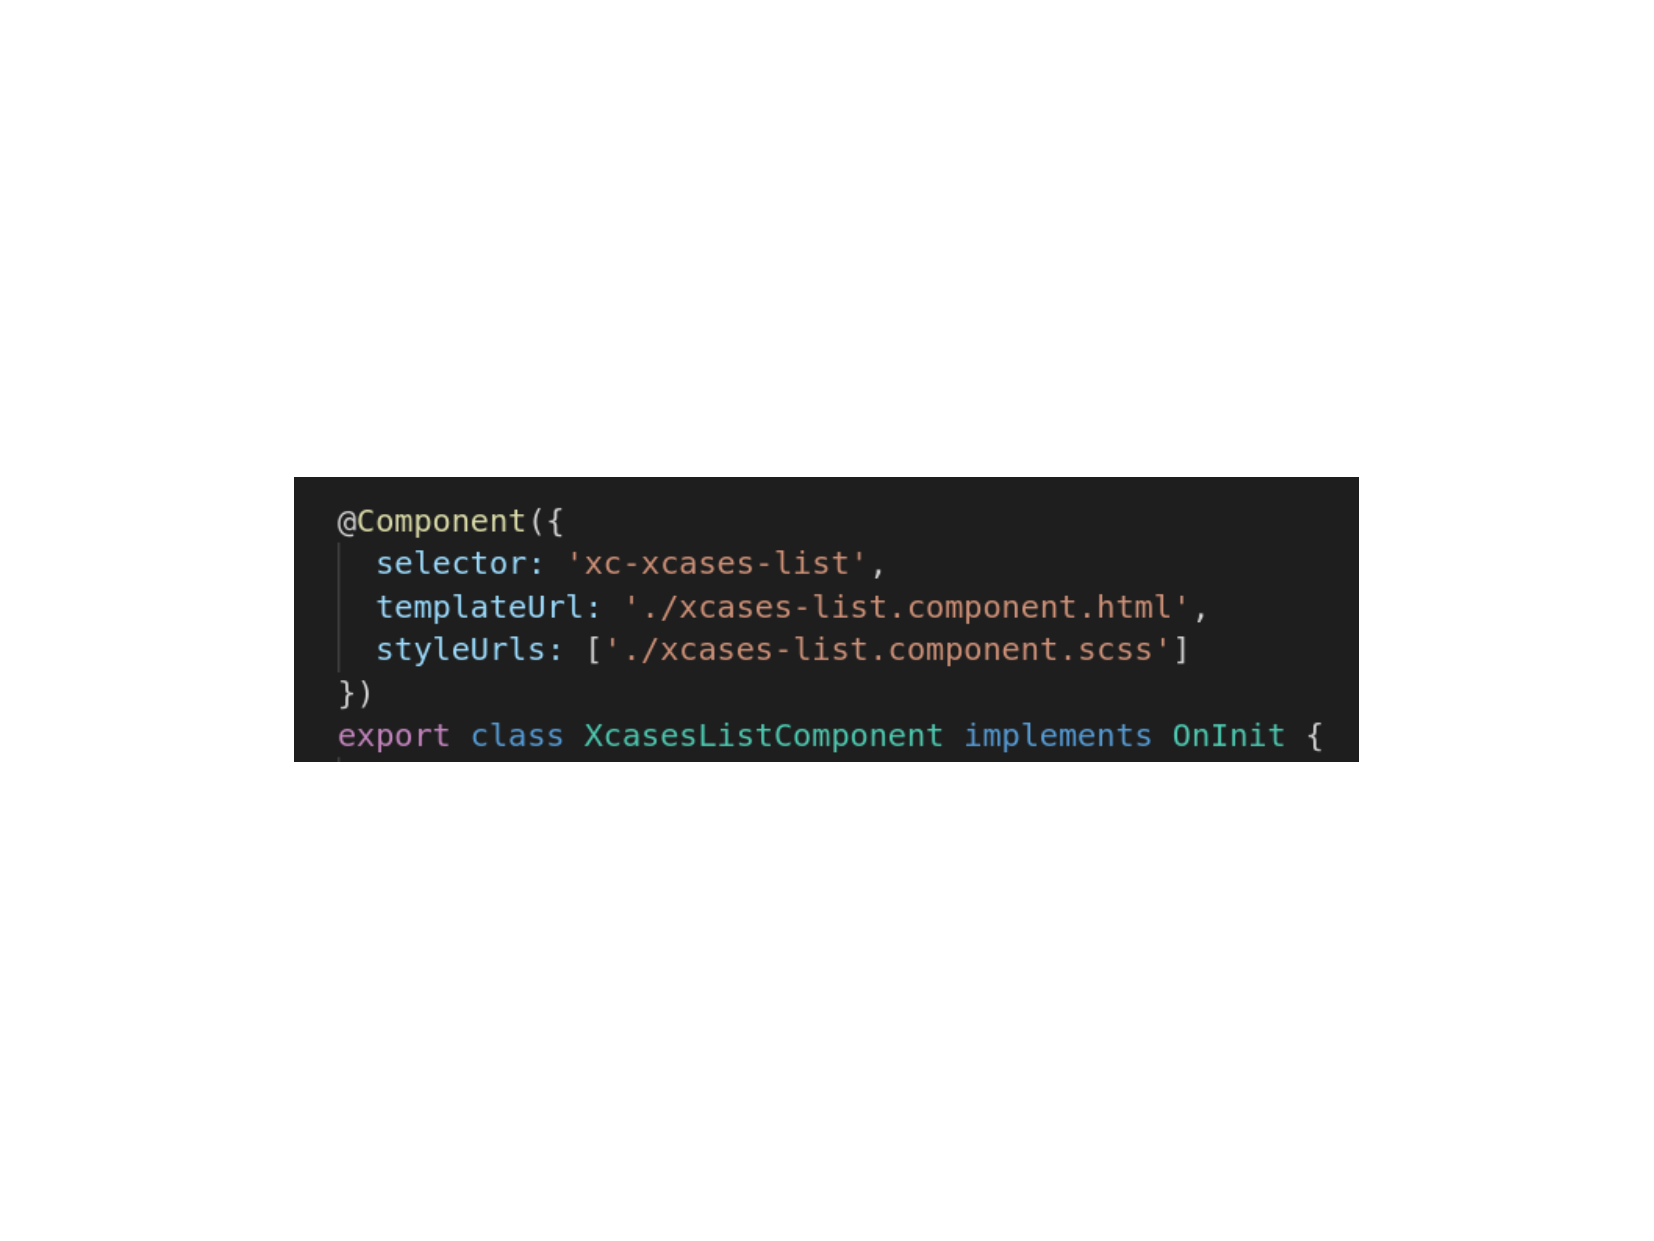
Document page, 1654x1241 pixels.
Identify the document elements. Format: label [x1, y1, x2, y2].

picture [294, 477, 1359, 762]
